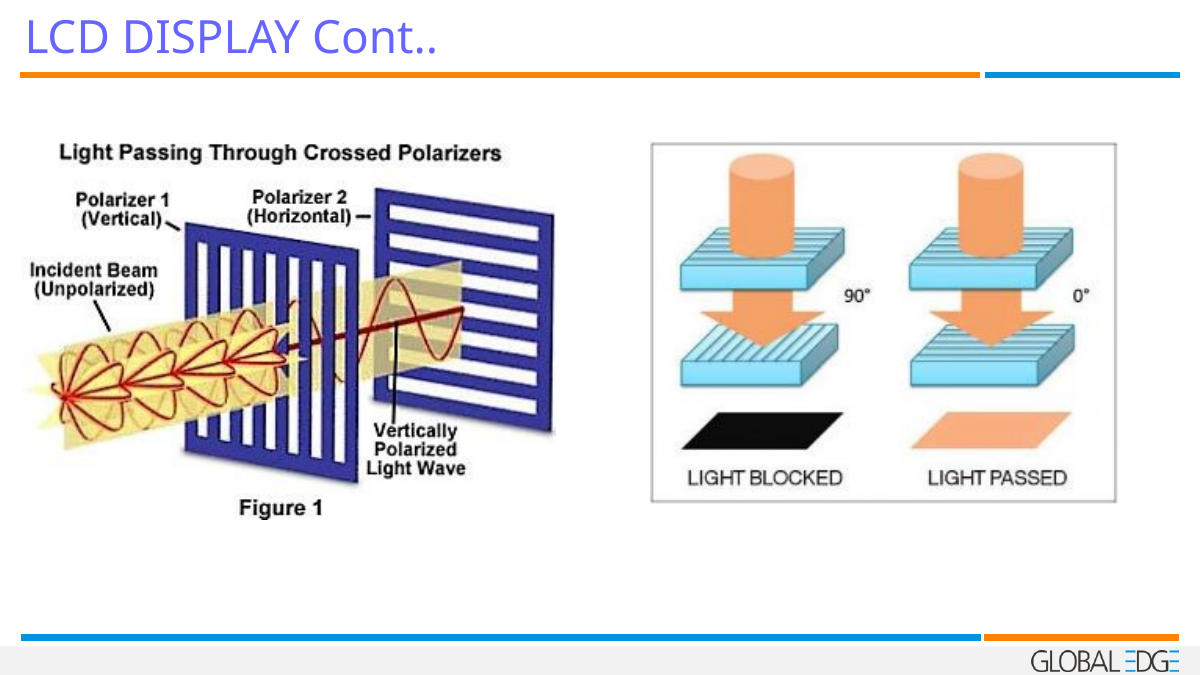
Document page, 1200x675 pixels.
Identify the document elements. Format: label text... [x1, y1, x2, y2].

picture [1031, 650, 1179, 672]
title LCD DISPLAY Cont.. [12, 9, 1088, 64]
picture [649, 141, 1119, 505]
picture [22, 143, 556, 520]
